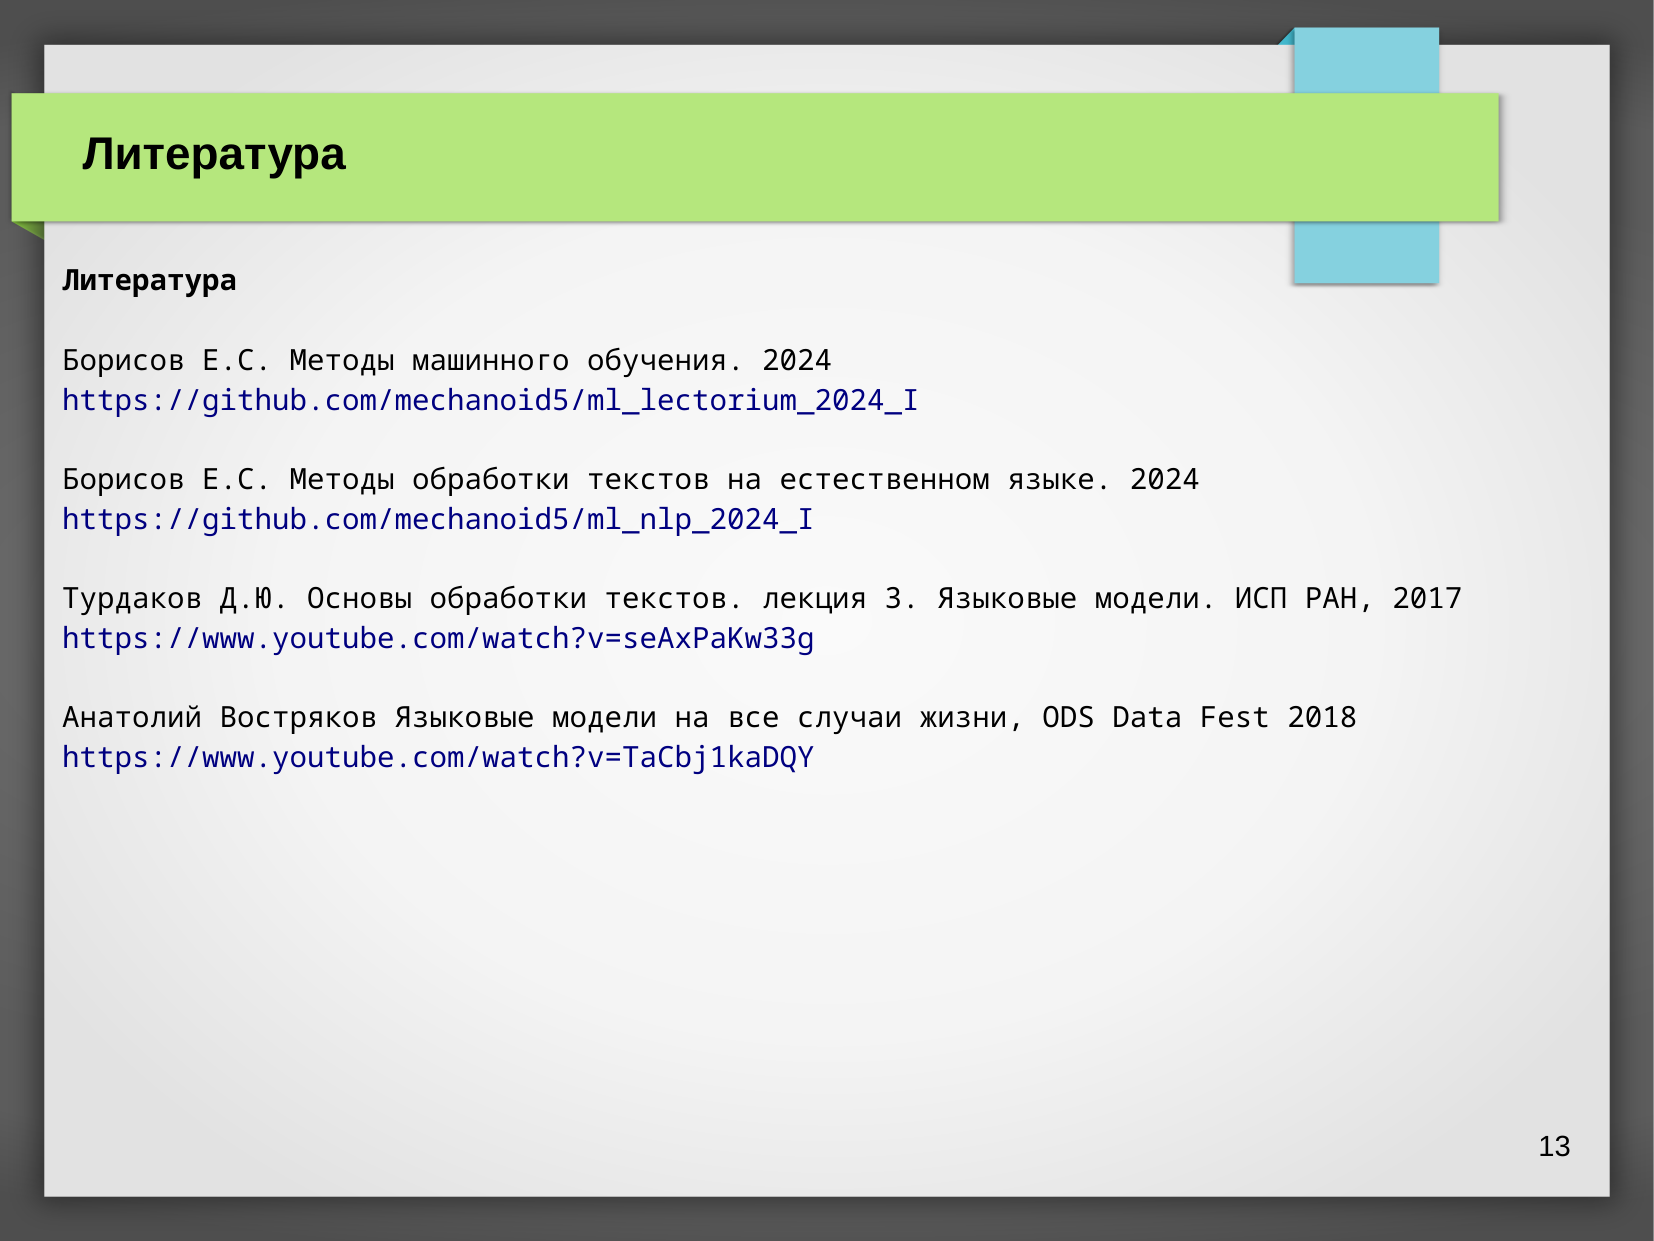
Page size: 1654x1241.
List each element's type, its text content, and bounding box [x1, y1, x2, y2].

picture [0, 0, 1654, 1241]
text_box Литература Борисов Е.С. Методы машинного обучения. 2024 https://github.com/mechanoid5/ml_lectorium_2024_I Борисов Е.С. Методы обработки текстов на естественном языке. 2024 https://github.com/mechanoid5/ml_nlp_2024_I Турдаков Д.Ю. Основы обработки текстов. лекция 3. Языковые модели. ИСП РАН, 2017 https://www.youtube.com/watch?v=seAxPaKw33g Анатолий Востряков Языковые модели на все случаи жизни, ODS Data Fest 2018 https://www.youtube.com/watch?v=TaCbj1kaDQY [47, 252, 1595, 1158]
title Литература [82, 121, 1489, 187]
